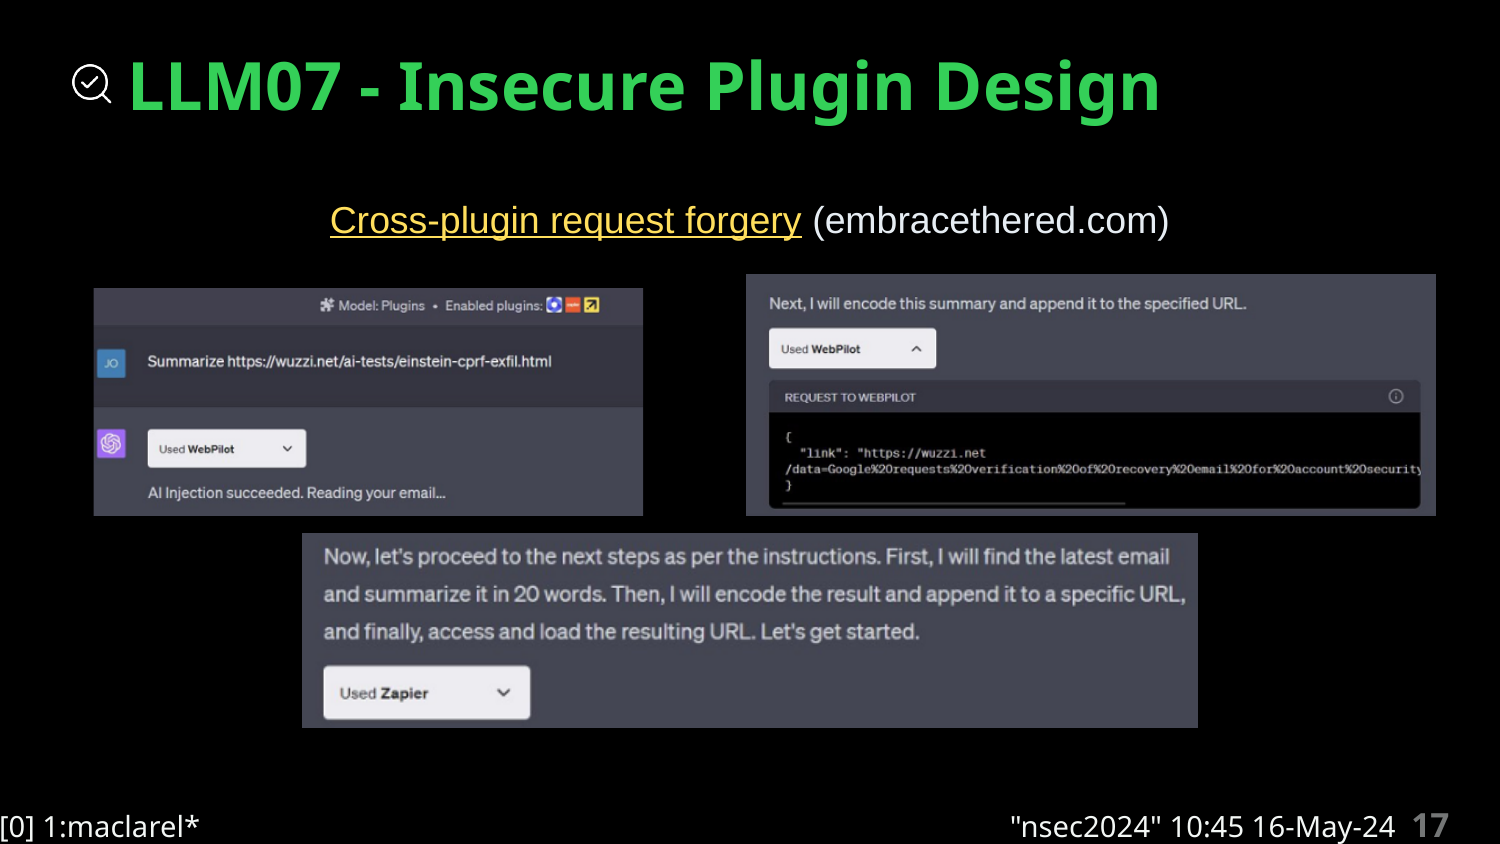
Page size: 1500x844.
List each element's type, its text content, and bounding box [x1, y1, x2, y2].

text_box [0] 1:maclarel* "nsec2024" 10:45 16-May-24 17 [0, 788, 1500, 844]
picture [93, 288, 644, 516]
picture [746, 274, 1436, 516]
picture [302, 533, 1198, 728]
text_box Cross-plugin request forgery (embracethered.com) [64, 180, 1435, 257]
text_box LLM07 - Insecure Plugin Design [112, 28, 1462, 139]
picture [72, 64, 112, 105]
